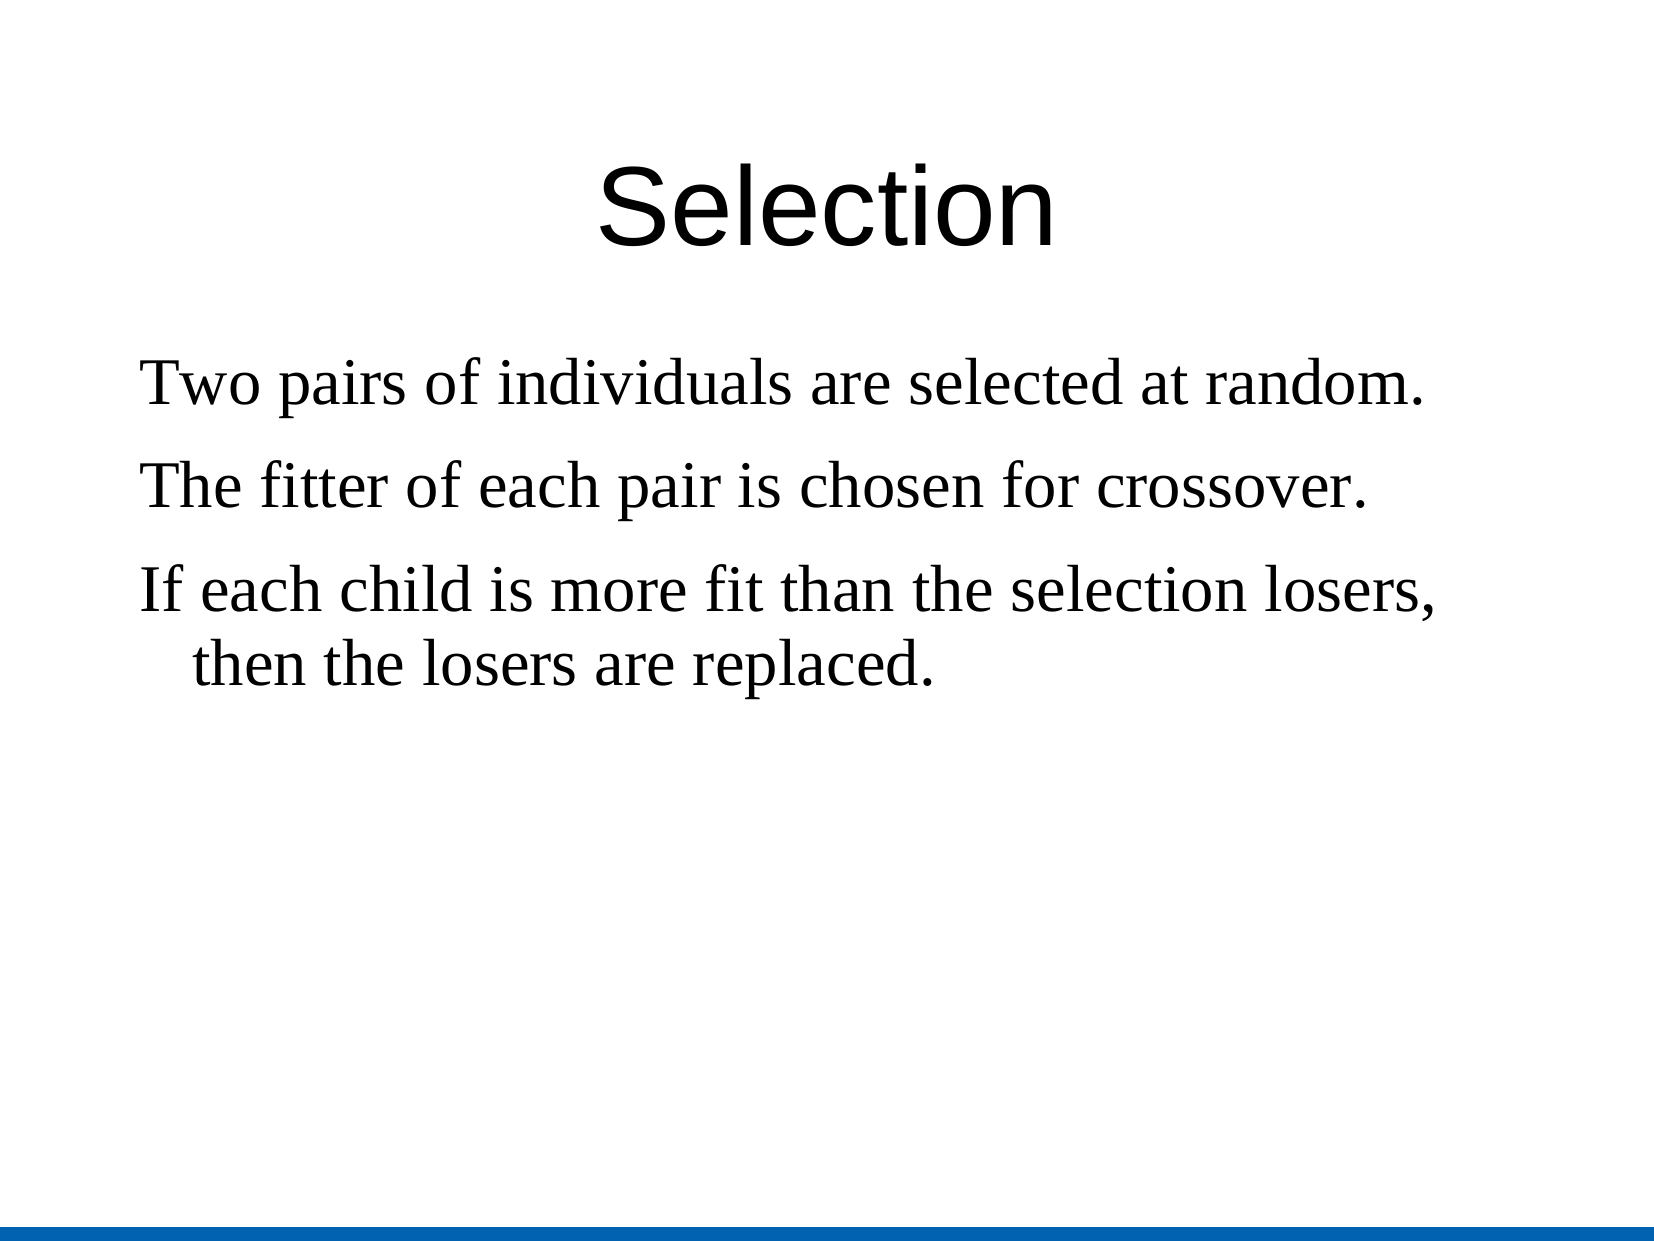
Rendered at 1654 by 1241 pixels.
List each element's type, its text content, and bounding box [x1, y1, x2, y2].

list Two pairs of individuals are selected at random. The fitter of each pair is chosen for crossover. If each child is more fit than the selection losers, then the losers are replaced. [121, 344, 1533, 1127]
title Selection [121, 102, 1533, 311]
